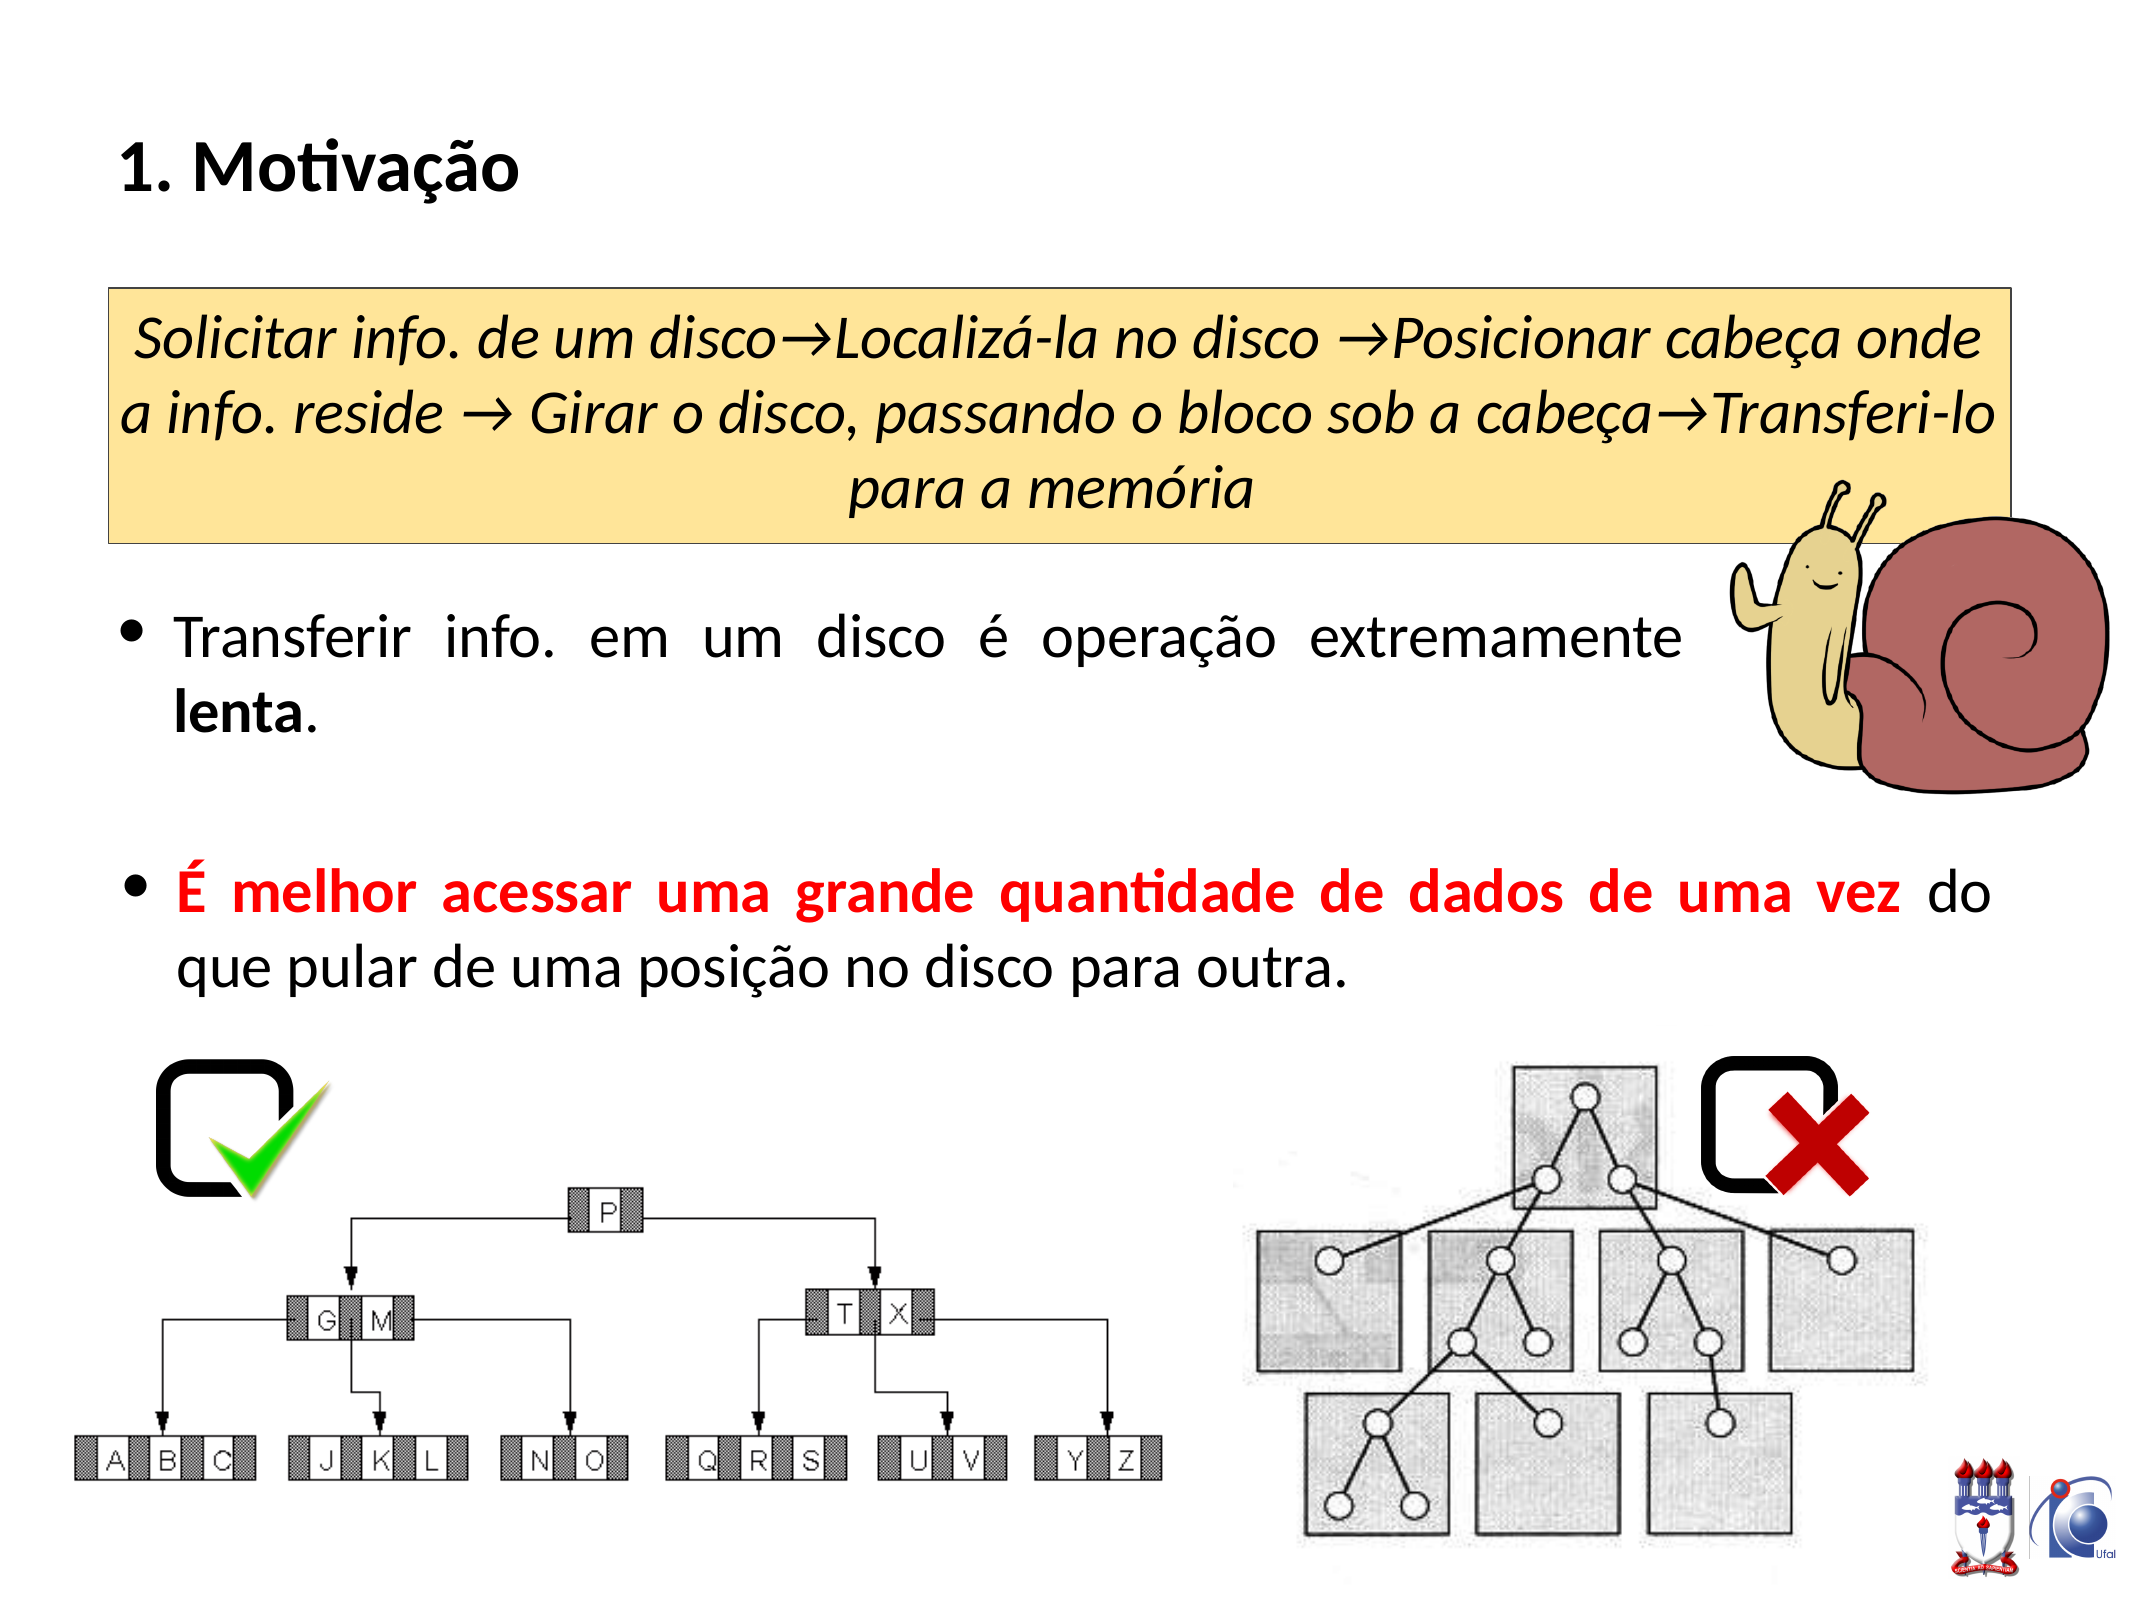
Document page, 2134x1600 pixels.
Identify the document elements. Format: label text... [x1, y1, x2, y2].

list Transferir info. em um disco é operação extremamente lenta. [108, 586, 1694, 796]
picture [1705, 422, 2134, 851]
picture [73, 1050, 1171, 1503]
text_box É melhor acessar uma grande quantidade de dados de uma vez do que pular de uma posição no disco para outra. [105, 820, 2008, 1030]
title Motivação [108, 72, 2042, 250]
picture [2028, 1476, 2116, 1559]
picture [1233, 1030, 2020, 1592]
list Solicitar info. de um disco→Localizá-la no disco →Posicionar cabeça onde a info. reside → Girar o disco, passando o bloco sob a cabeça→Transferi-lo para a memória [108, 288, 2012, 544]
